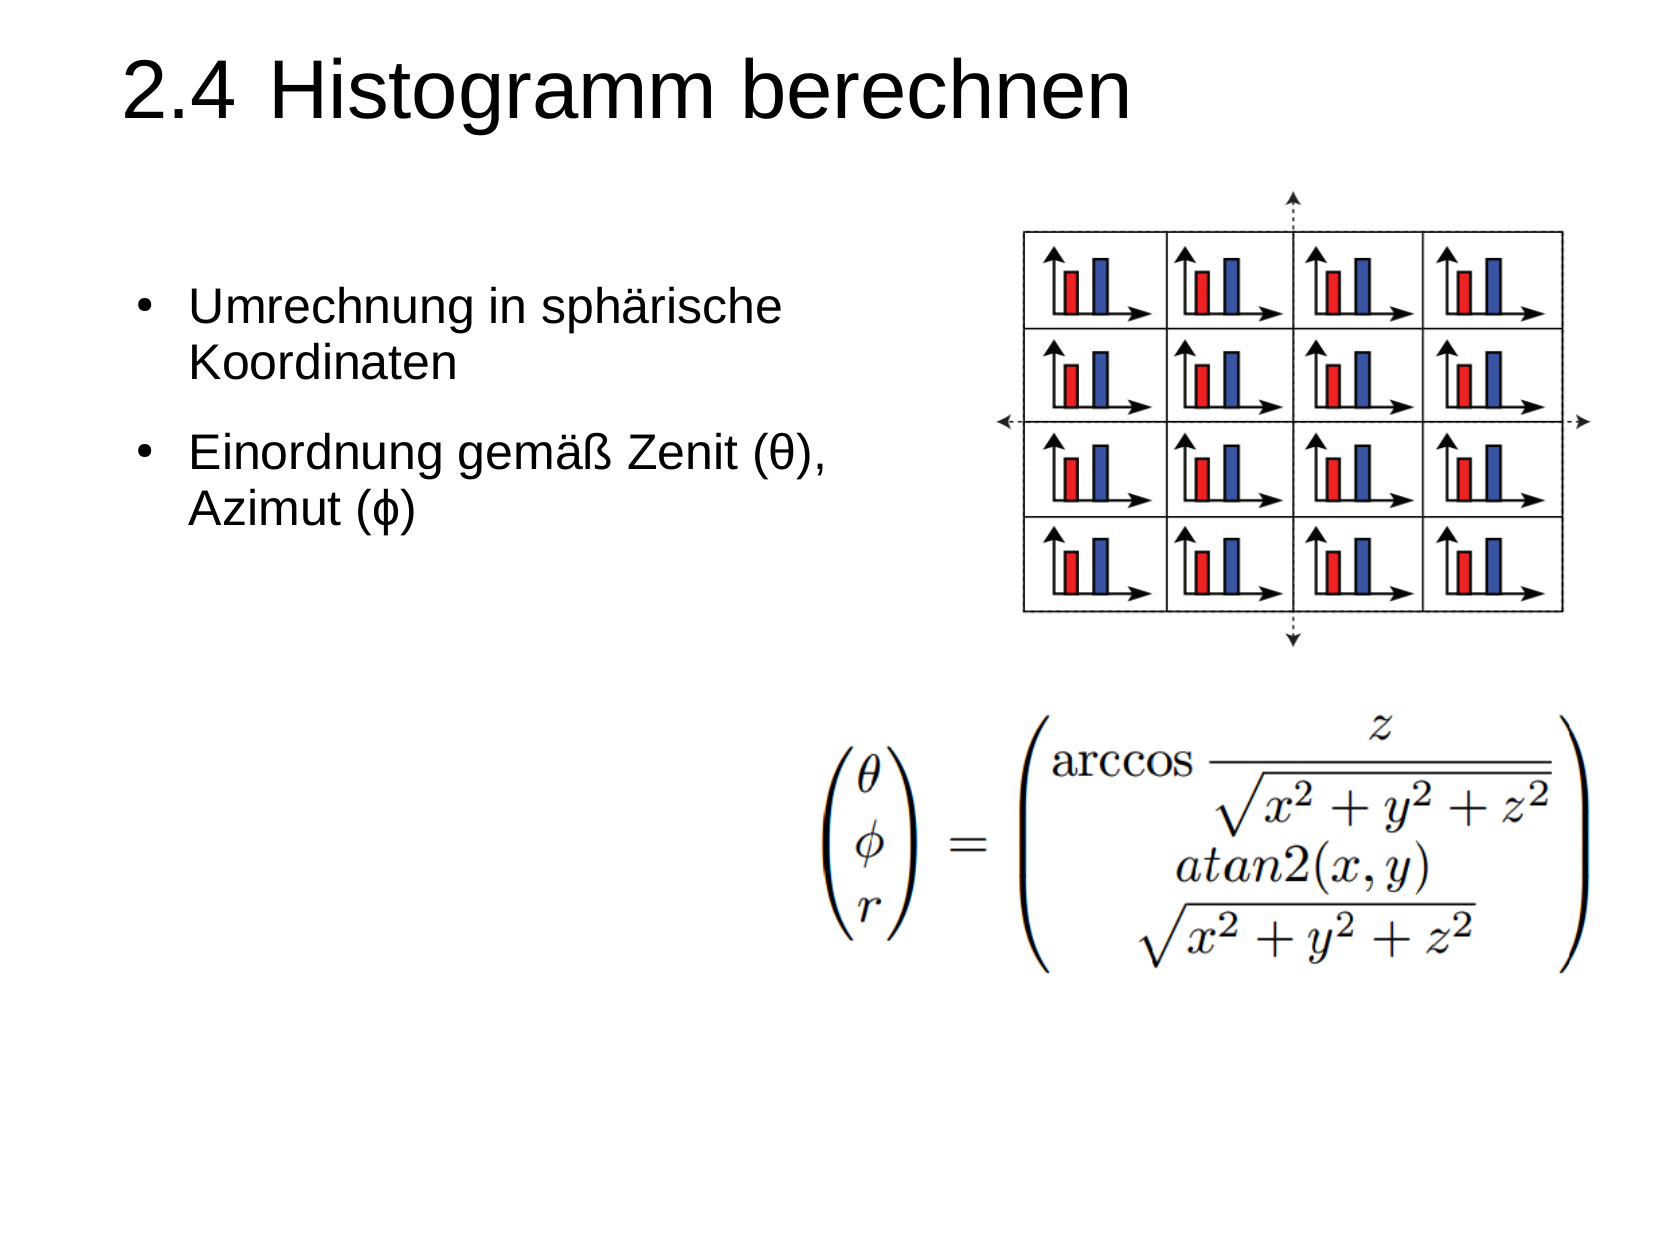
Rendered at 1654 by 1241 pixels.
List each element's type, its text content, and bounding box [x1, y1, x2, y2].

text_box Umrechnung in sphärische Koordinaten [118, 278, 883, 398]
picture [992, 188, 1595, 654]
text_box 2.4 Histogramm berechnen [106, 35, 1607, 144]
text_box Einordnung gemäß Zenit (θ), Azimut (ϕ) [118, 423, 883, 544]
picture [791, 684, 1607, 988]
